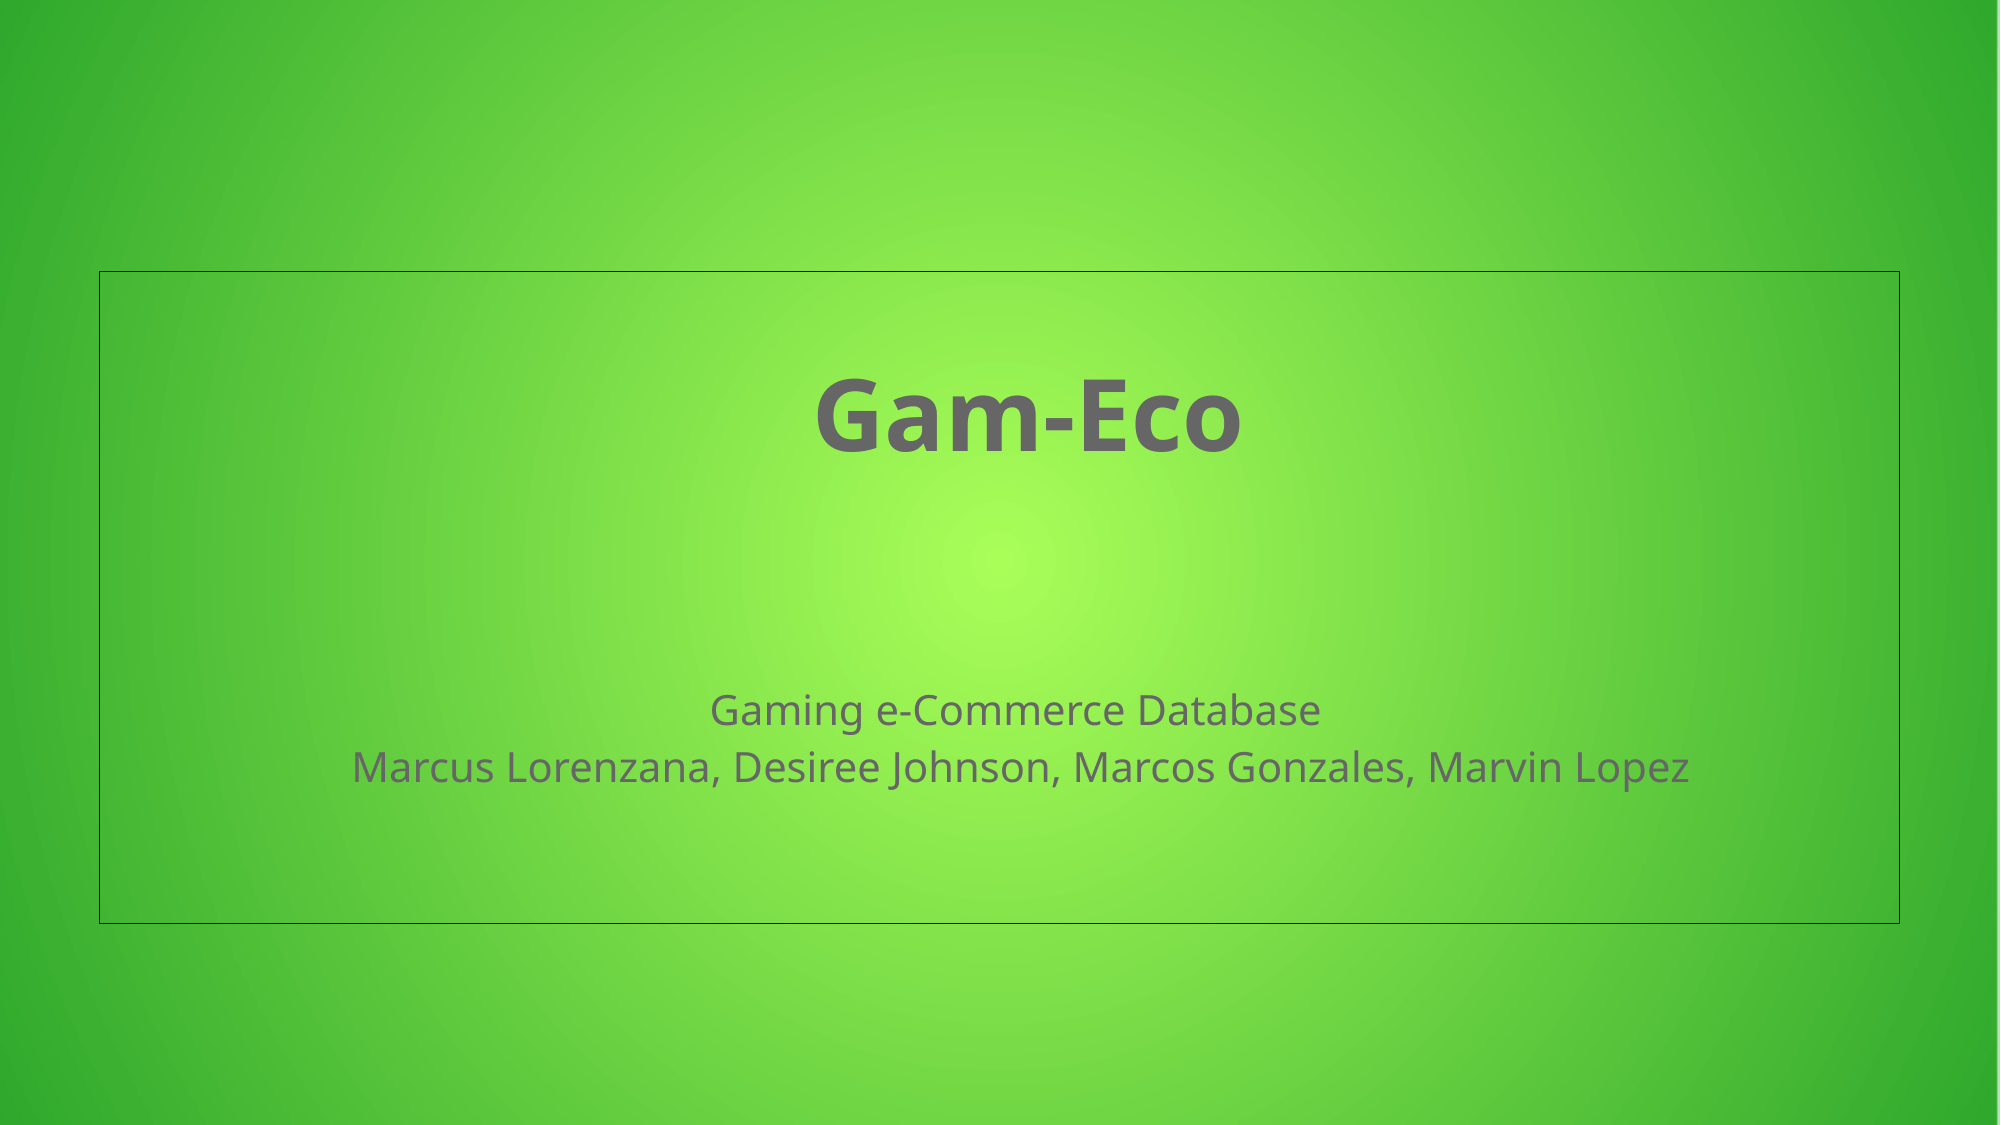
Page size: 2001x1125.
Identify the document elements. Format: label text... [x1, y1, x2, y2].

picture [0, 0, 2000, 1125]
text_box Gaming e-Commerce Database Marcus Lorenzana, Desiree Johnson, Marcos Gonzales, Marvin Lopez [299, 673, 1743, 945]
text_box Gam-Eco [307, 337, 1750, 576]
